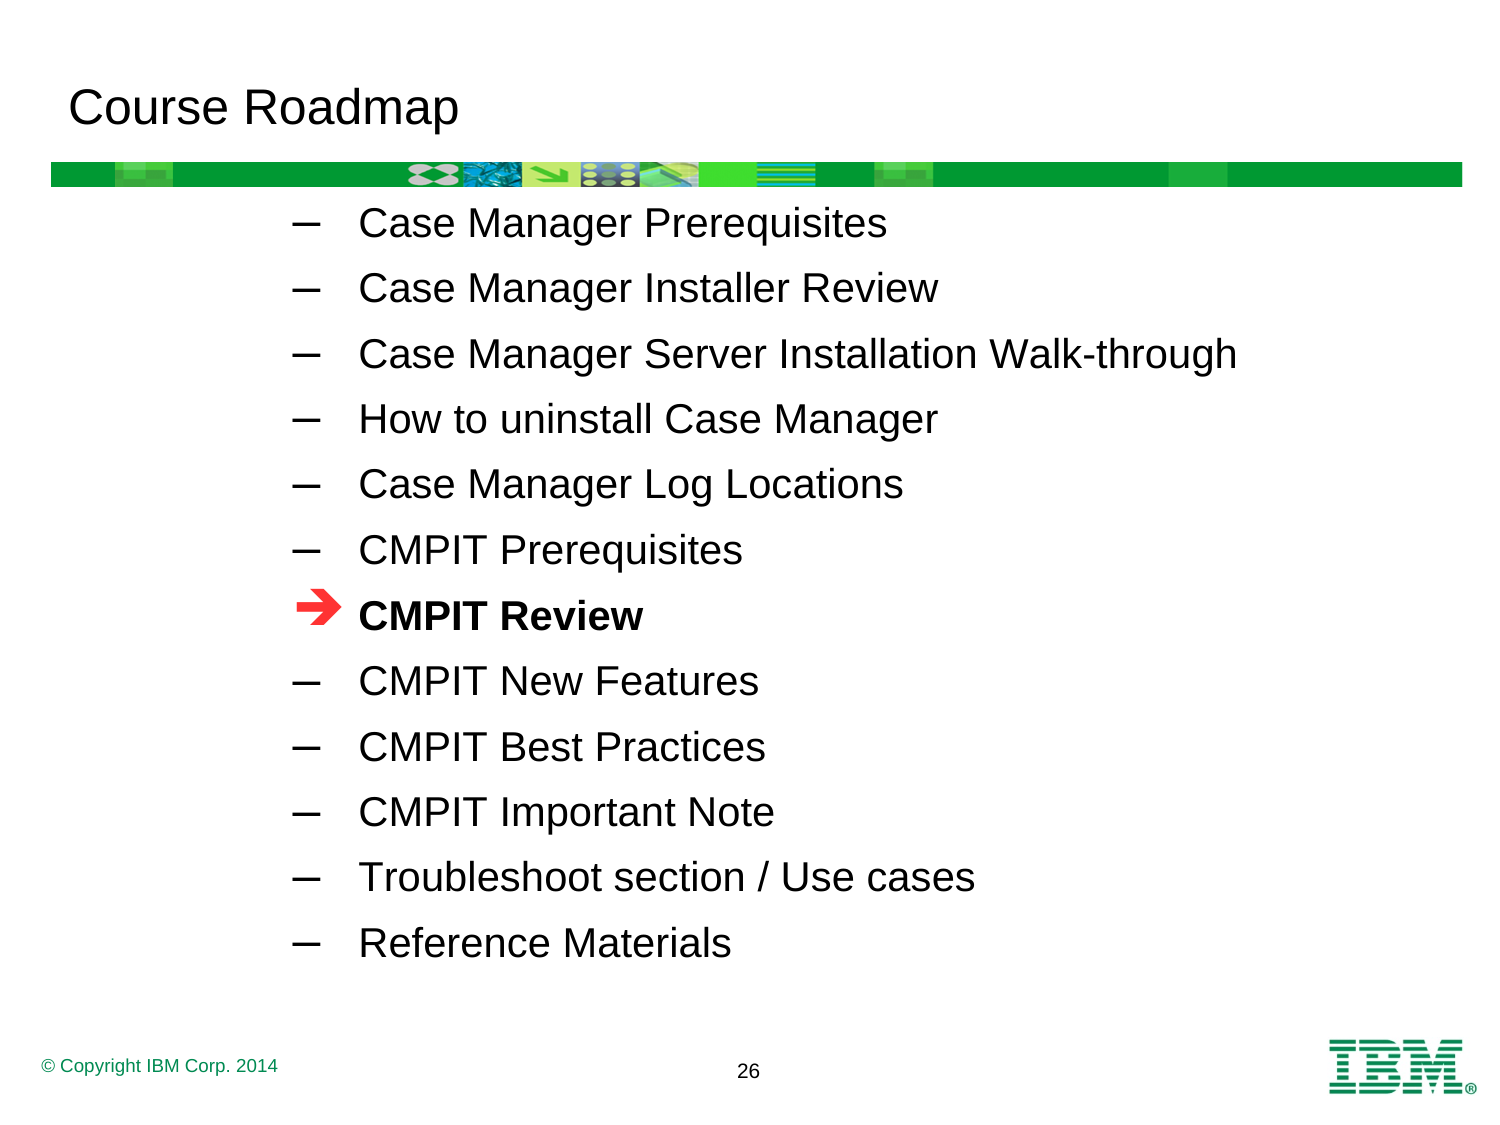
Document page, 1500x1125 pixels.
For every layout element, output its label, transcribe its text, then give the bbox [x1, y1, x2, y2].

title Course Roadmap [53, 69, 1239, 144]
list Case Manager Prerequisites Case Manager Installer Review Case Manager Server Installation Walk-through How to uninstall Case Manager Case Manager Log Locations CMPIT Prerequisites CMPIT Review CMPIT New Features CMPIT Best Practices CMPIT Important Note Troubleshoot section / Use cases Reference Materials [52, 187, 1374, 974]
picture [50, 161, 1463, 189]
picture [1327, 1037, 1479, 1096]
